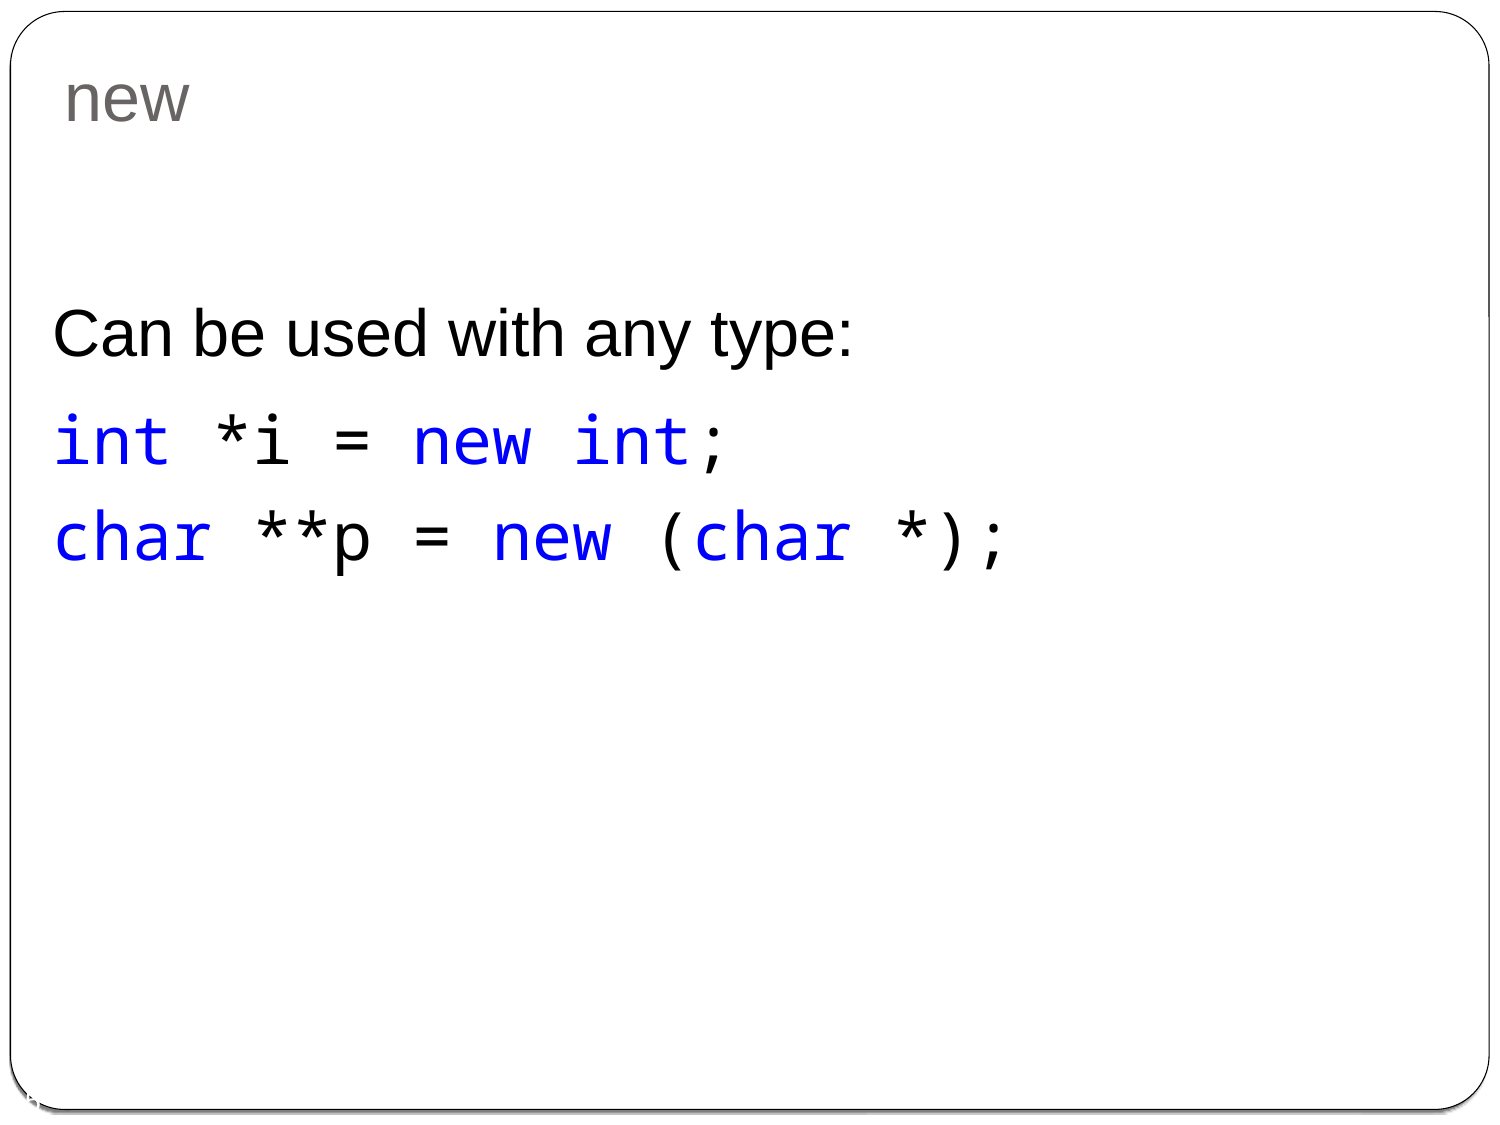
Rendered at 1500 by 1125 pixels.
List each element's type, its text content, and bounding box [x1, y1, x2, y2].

title new [50, 45, 1450, 150]
list Can be used with any type: int *i = new int; char **p = new (char *); [37, 282, 1463, 601]
slide_number <number> [0, 1074, 50, 1125]
